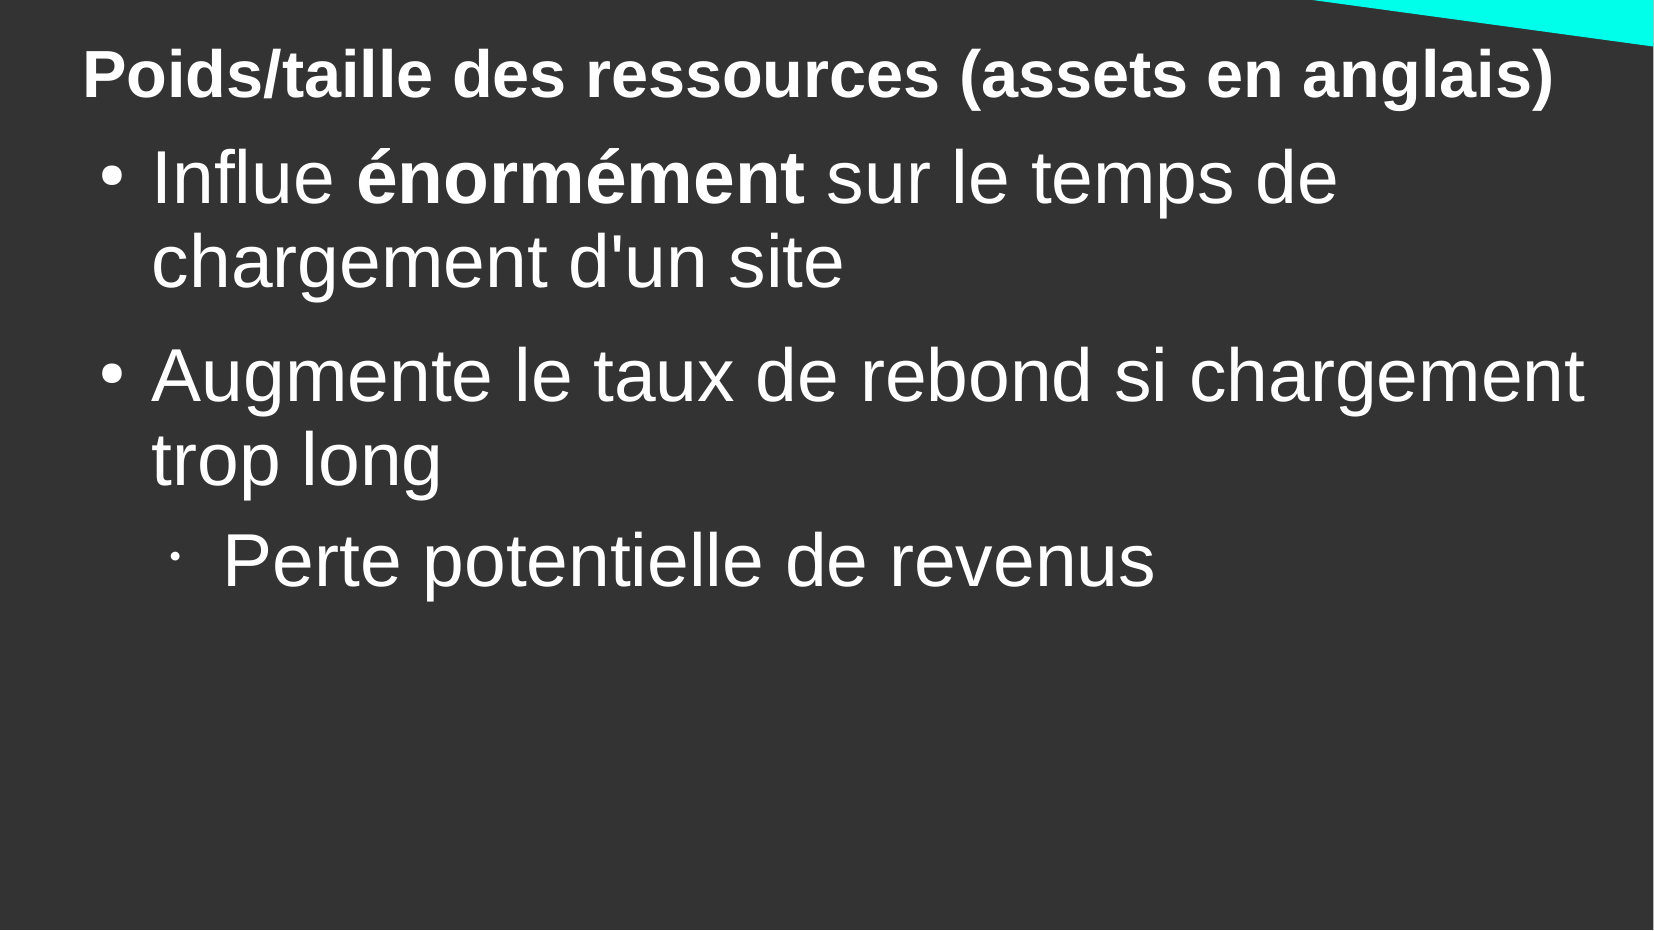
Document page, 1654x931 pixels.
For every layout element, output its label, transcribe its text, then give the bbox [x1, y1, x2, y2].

list Influe énormément sur le temps de chargement d'un site Augmente le taux de rebond si chargement trop long Perte potentielle de revenus [80, 135, 1620, 709]
title Poids/taille des ressources (assets en anglais) [82, 37, 1619, 119]
text_box [1312, 0, 1654, 47]
